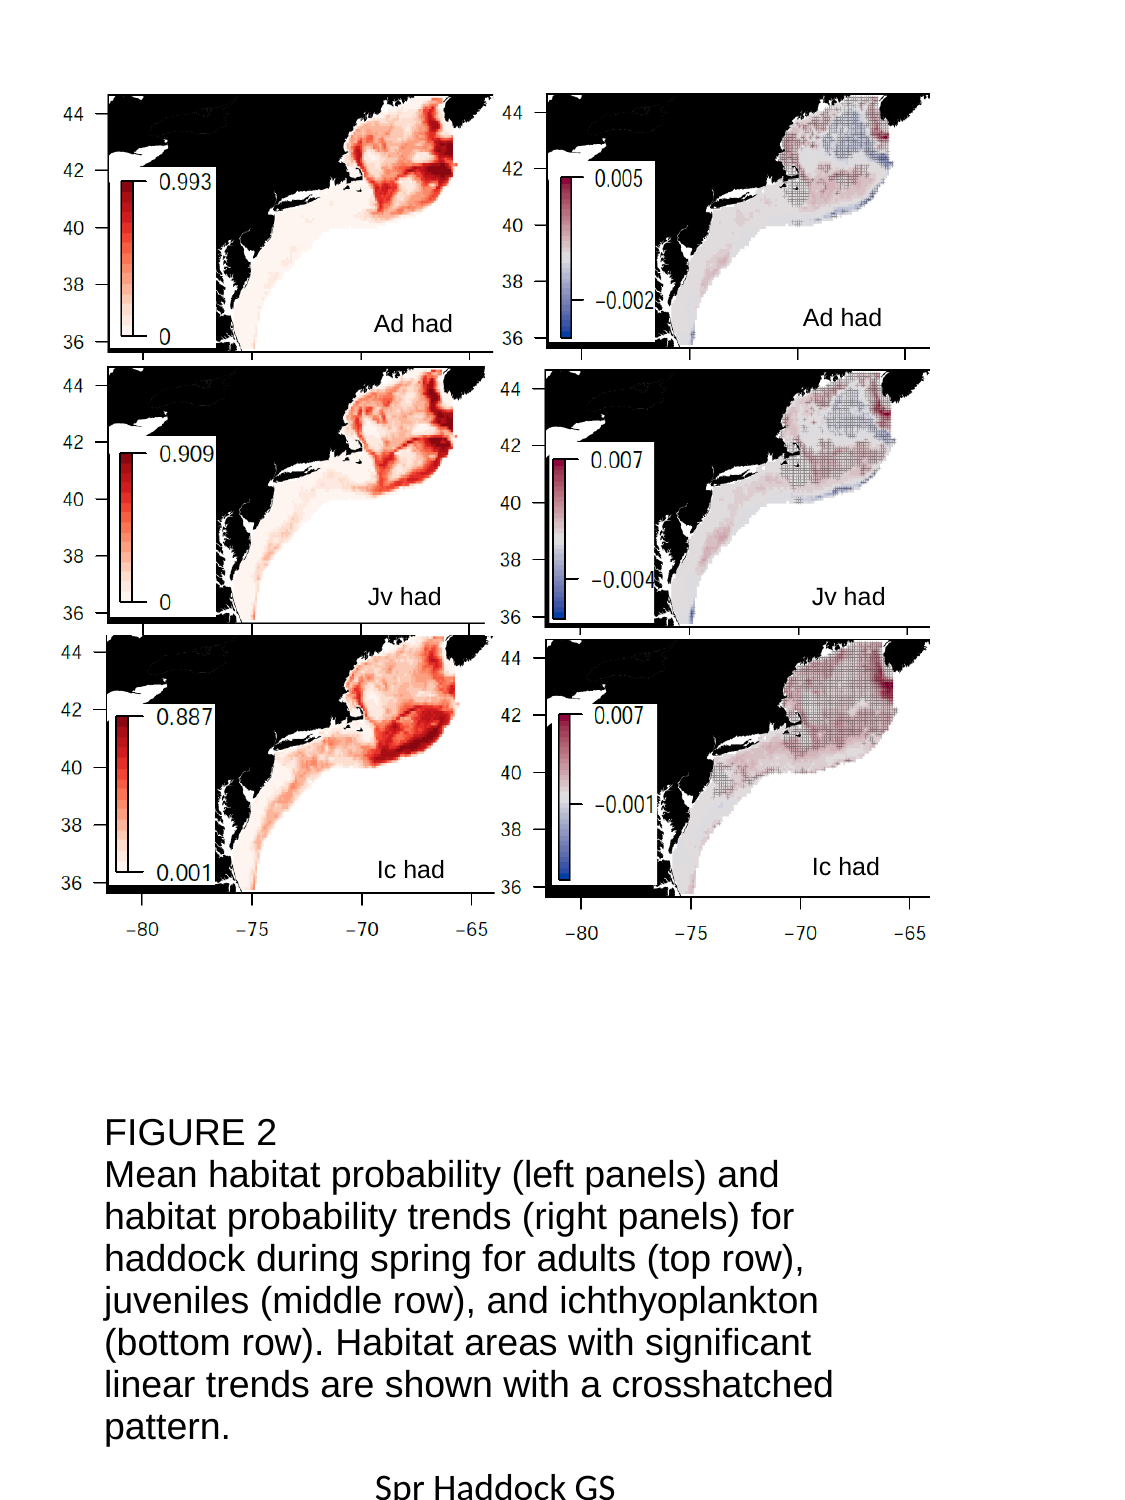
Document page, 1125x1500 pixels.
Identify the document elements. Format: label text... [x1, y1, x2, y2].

text_box Ic had [797, 845, 903, 917]
text_box Jv had [353, 575, 485, 647]
text_box Ad had [358, 302, 483, 373]
text_box Ic had [362, 848, 483, 920]
text_box Jv had [797, 575, 903, 647]
picture [57, 90, 931, 965]
text_box Spr Haddock GS [359, 1455, 885, 1500]
text_box FIGURE 2 Mean habitat probability (left panels) and habitat probability trends (right panels) for haddock during spring for adults (top row), juveniles (middle row), and ichthyoplankton (bottom row). Habitat areas with significant linear trends are shown with a crosshatched pattern. [89, 1104, 856, 1456]
text_box Ad had [788, 296, 918, 368]
